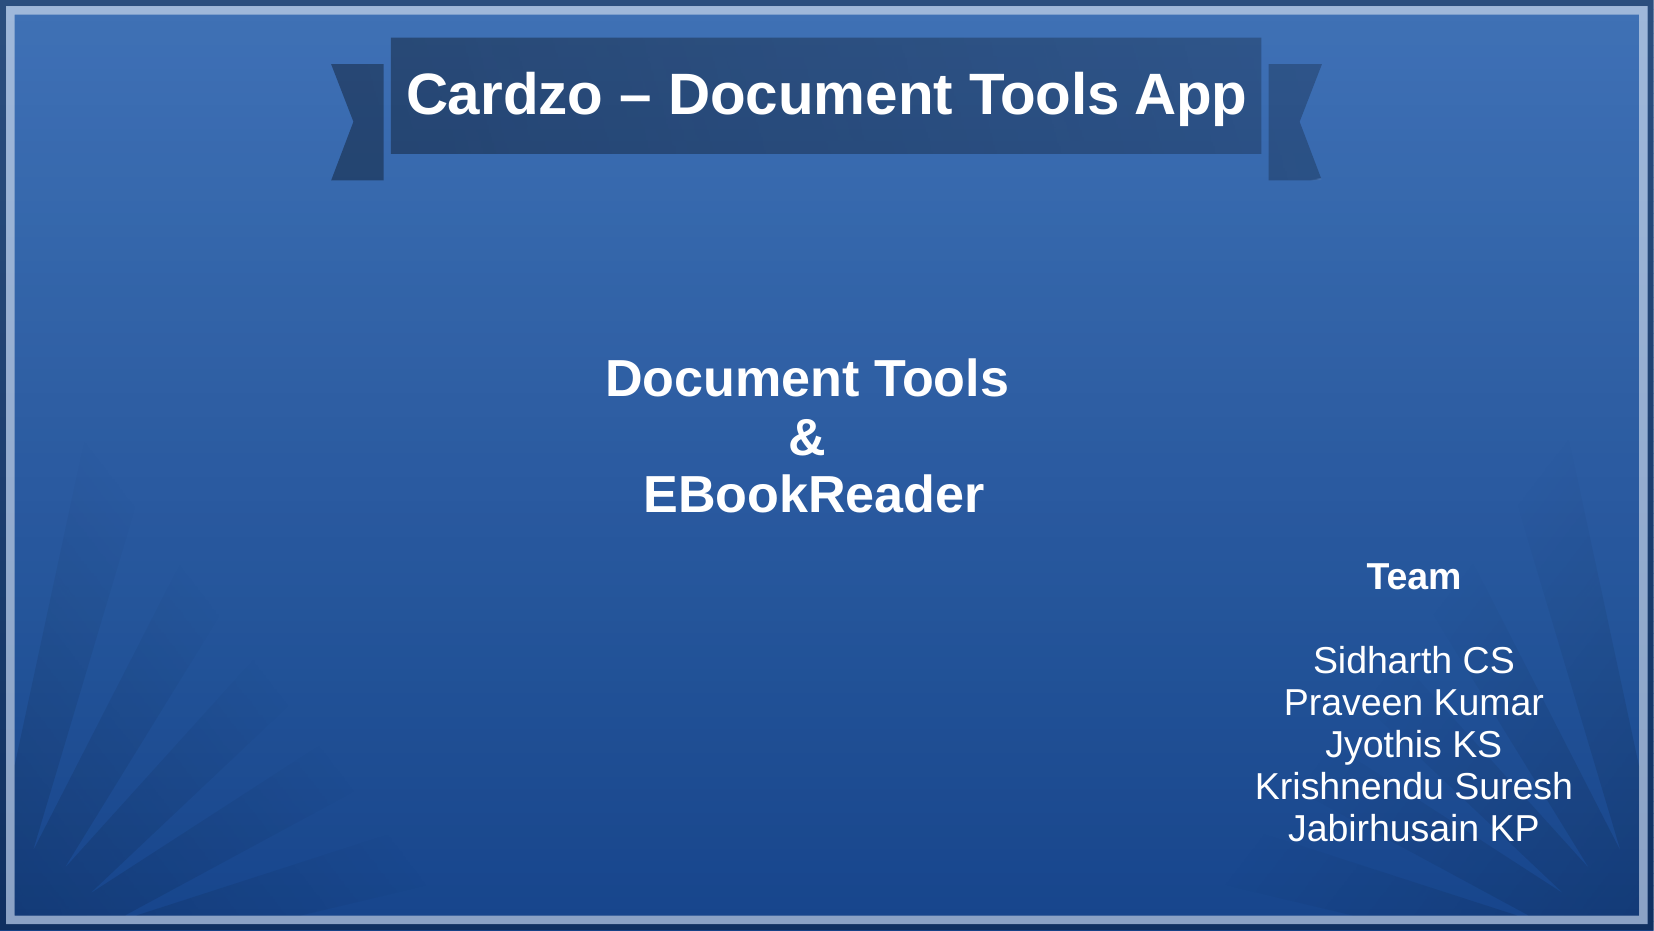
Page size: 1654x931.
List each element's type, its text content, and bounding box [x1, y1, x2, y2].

text_box Team Sidharth CS Praveen Kumar Jyothis KS Krishnendu Suresh Jabirhusain KP [1240, 548, 1588, 857]
text_box Document Tools & EBookReader [590, 342, 1039, 532]
title Cardzo – Document Tools App [389, 35, 1264, 154]
